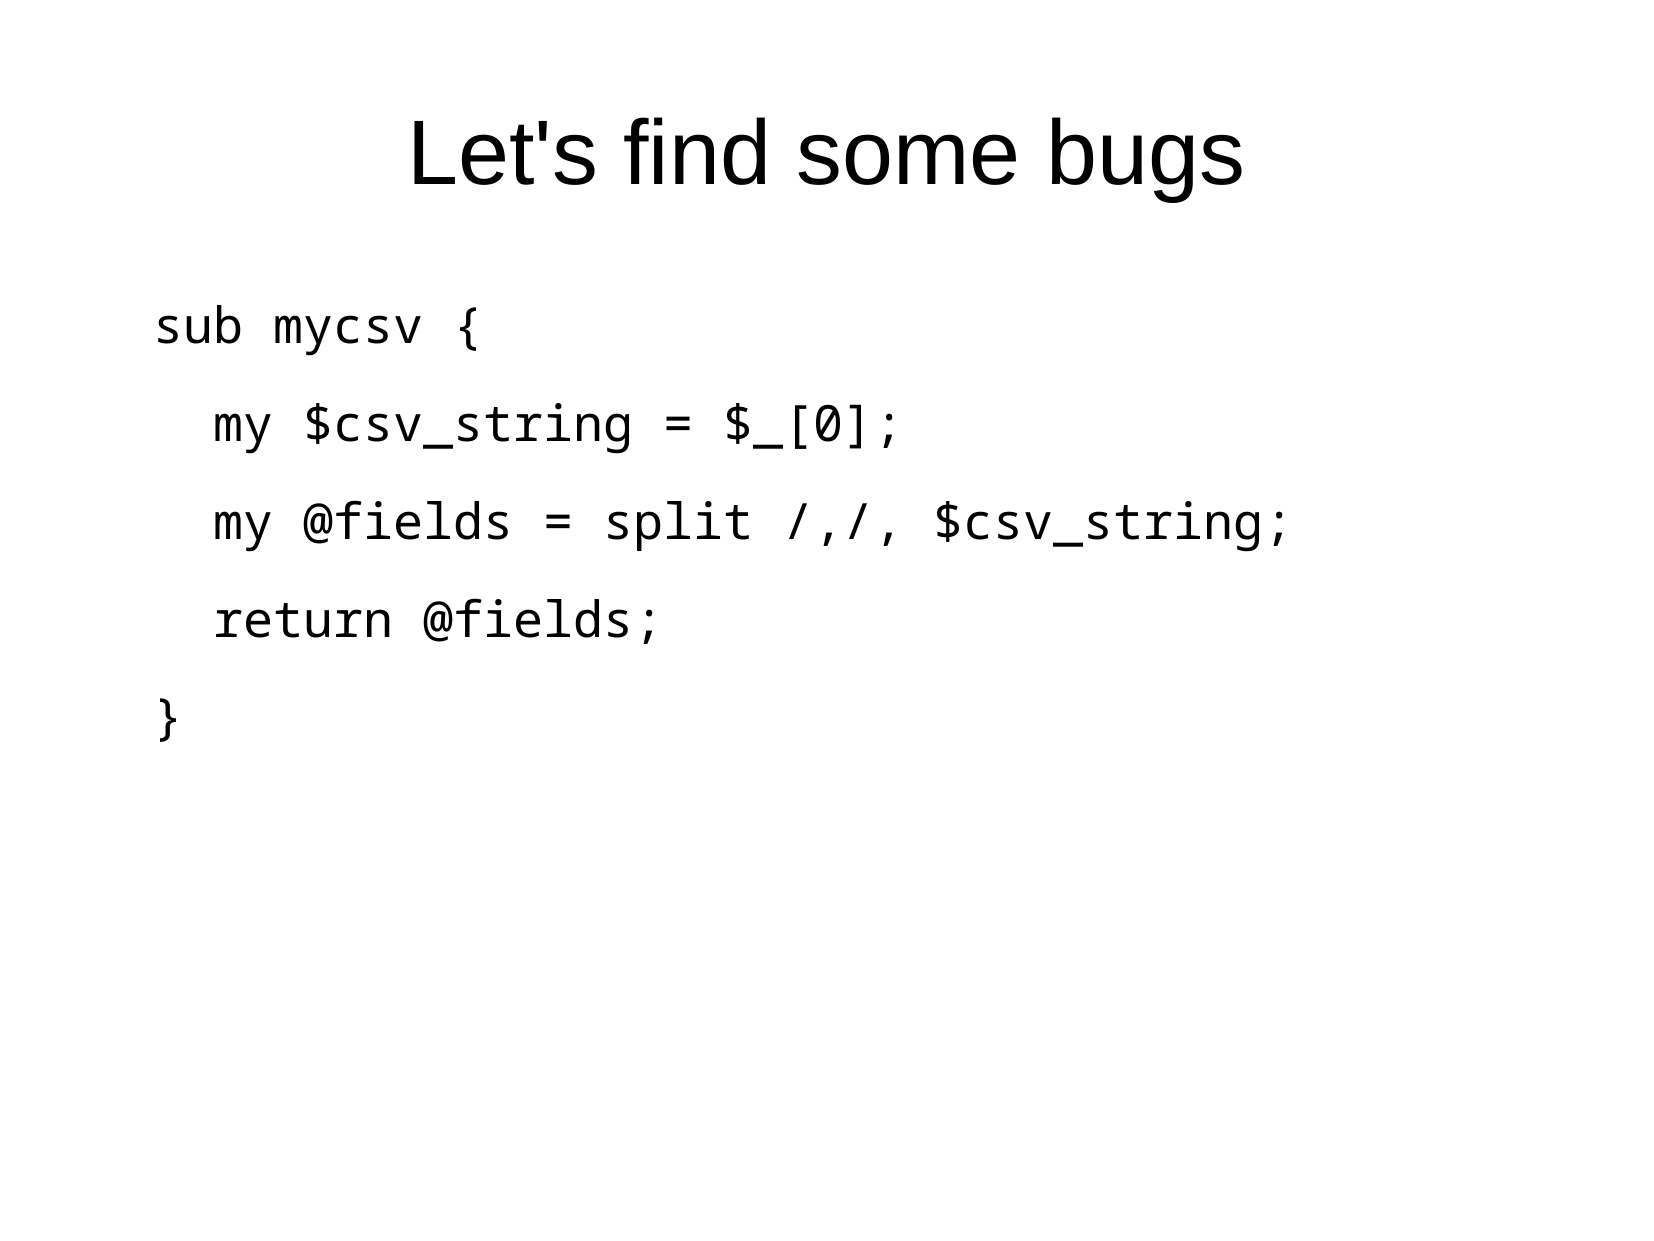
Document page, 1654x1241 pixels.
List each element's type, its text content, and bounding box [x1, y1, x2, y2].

title Let's find some bugs [82, 49, 1571, 257]
list sub mycsv { my $csv_string = $_[0]; my @fields = split /,/, $csv_string; return @fields; } [82, 290, 1571, 1010]
